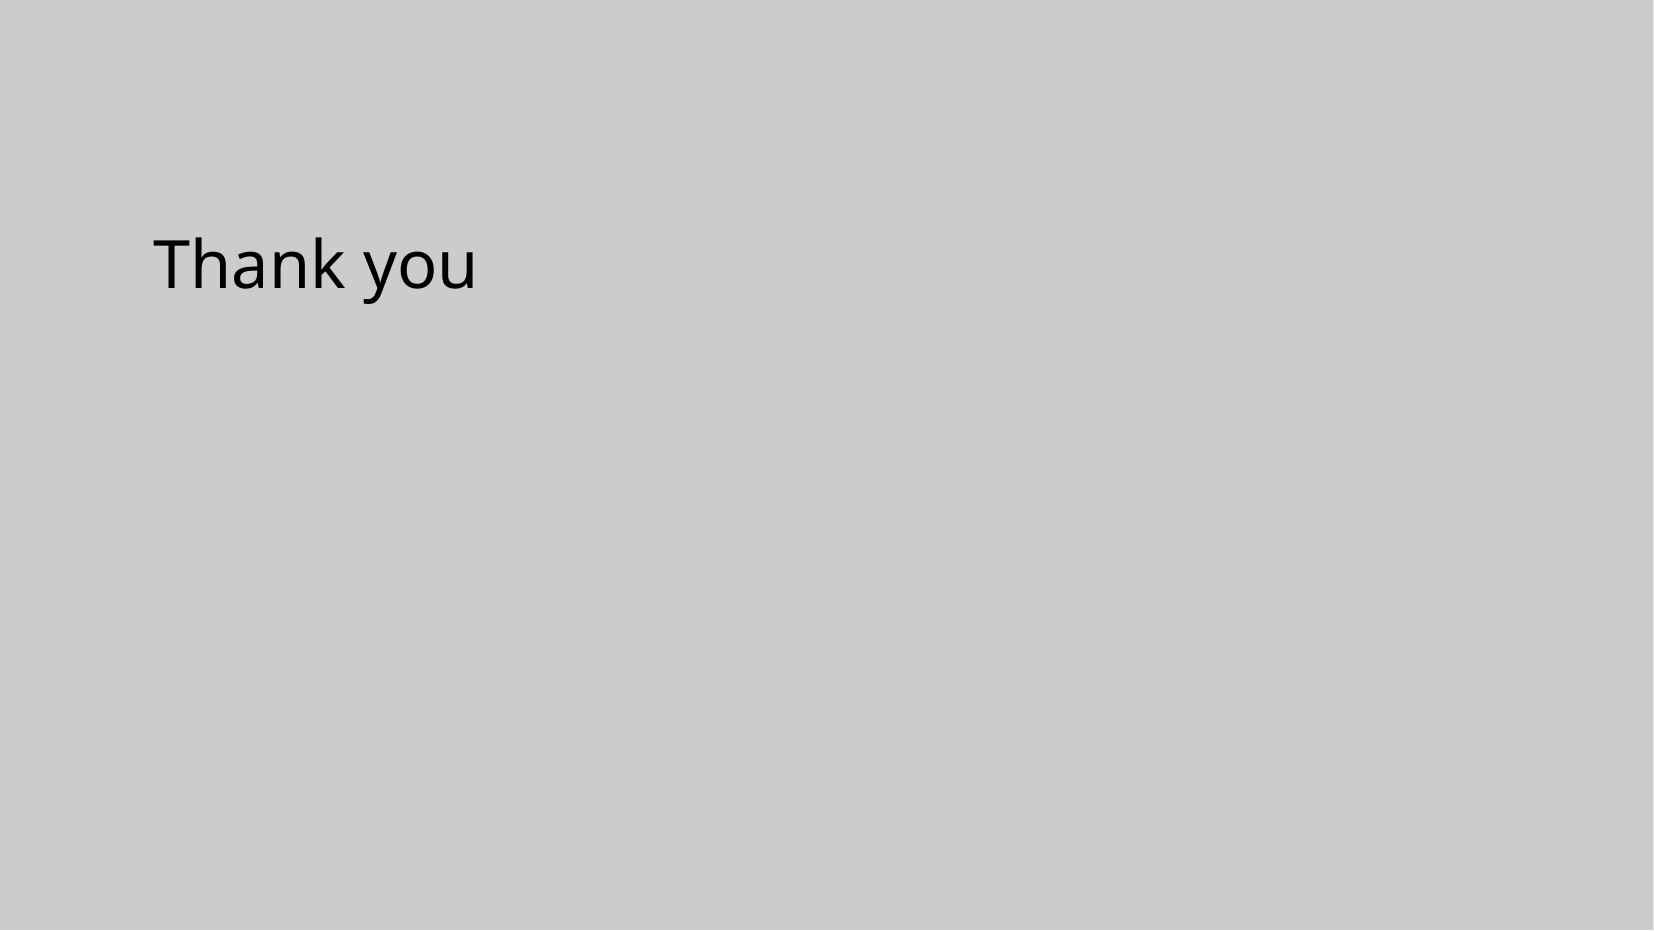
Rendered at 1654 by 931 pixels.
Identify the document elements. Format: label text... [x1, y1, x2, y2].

list Thank you [82, 217, 1571, 758]
